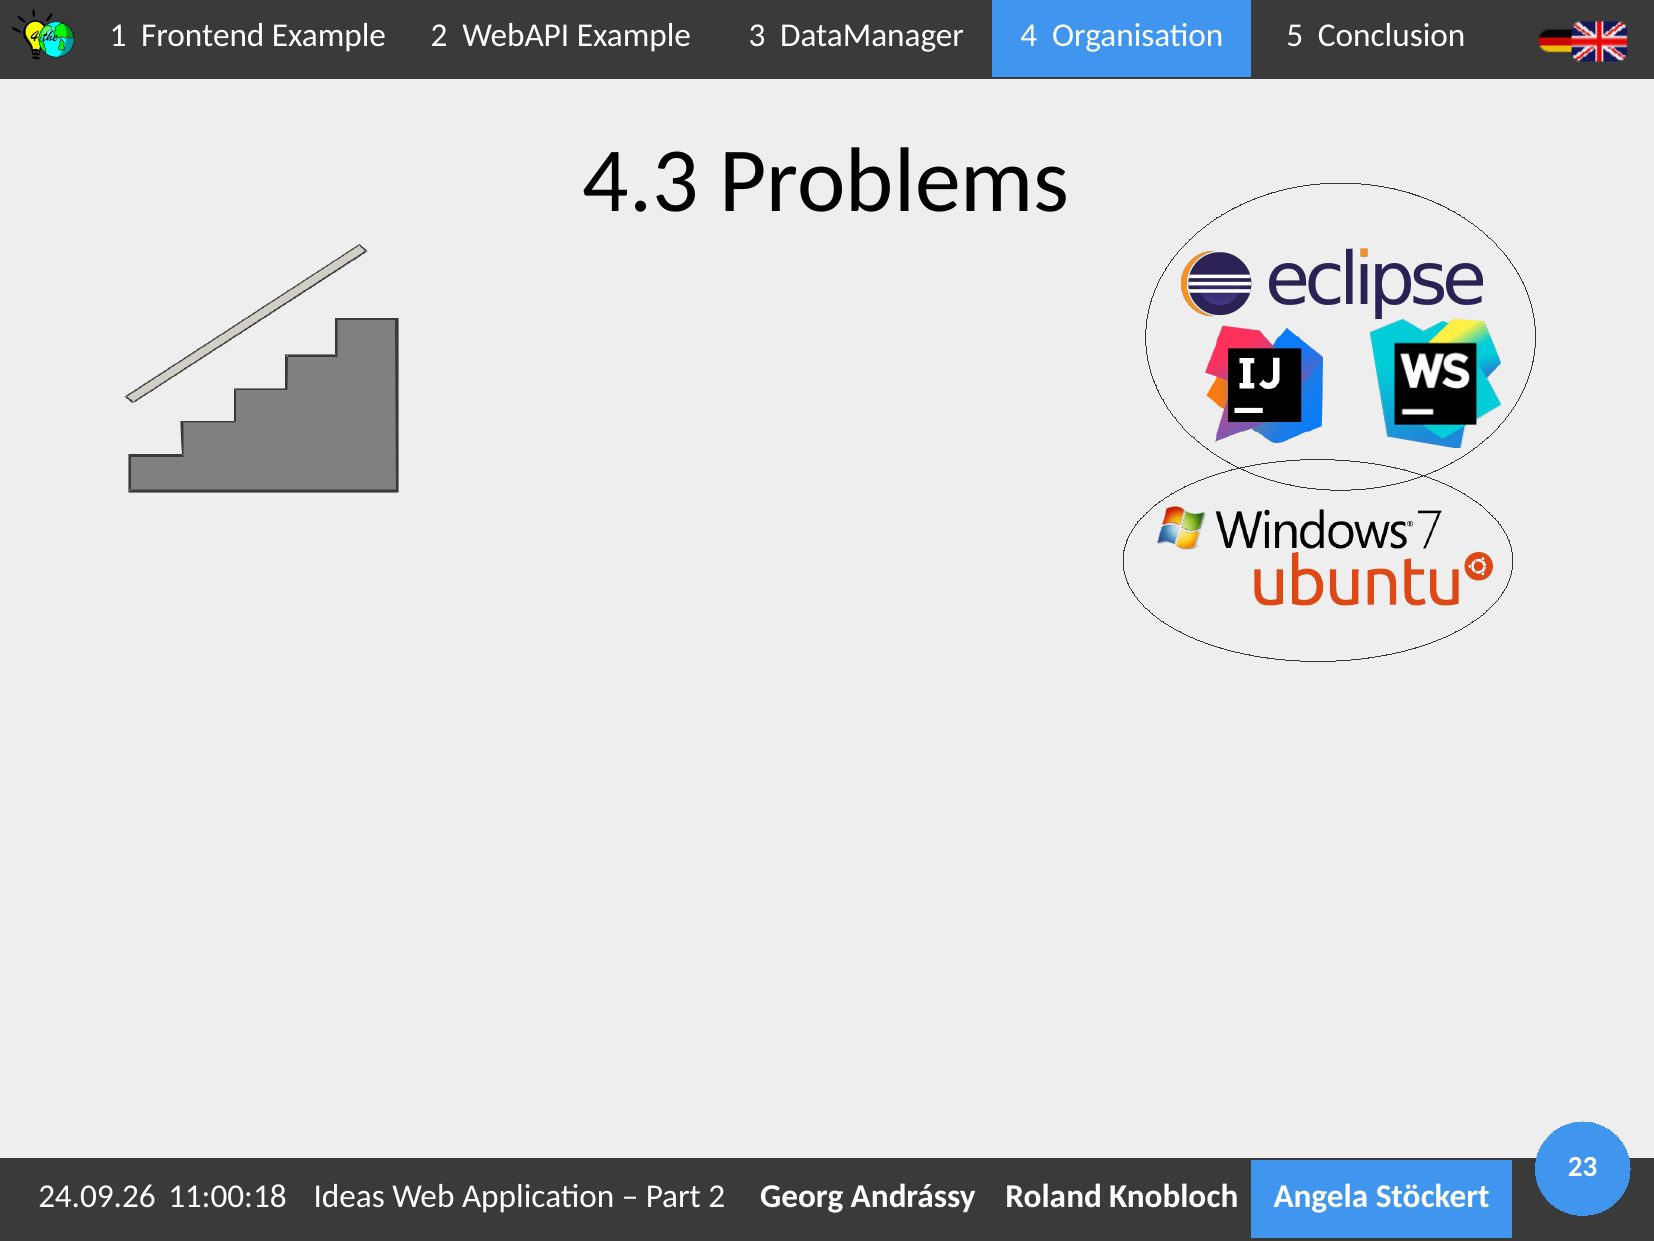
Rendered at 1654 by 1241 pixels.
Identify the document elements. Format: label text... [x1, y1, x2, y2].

text_box Roland Knobloch [992, 1160, 1251, 1238]
title 4.3 Problems [82, 106, 1571, 272]
picture [2, 0, 83, 79]
text_box Angela Stöckert [1251, 1160, 1512, 1238]
picture [1536, 18, 1629, 64]
picture [1181, 248, 1501, 448]
text_box Georg Andrássy [744, 1160, 992, 1238]
text_box 2 WebAPI Example [401, 0, 720, 77]
picture [1205, 325, 1323, 443]
picture [1151, 490, 1543, 668]
text_box 4 Organisation [992, 0, 1251, 77]
text_box 1 Frontend Example [94, 0, 401, 77]
picture [124, 230, 420, 526]
text_box 3 DataManager [720, 0, 992, 77]
text_box 5 Conclusion [1251, 0, 1501, 77]
text_box Ideas Web Application – Part 2 [307, 1160, 733, 1238]
